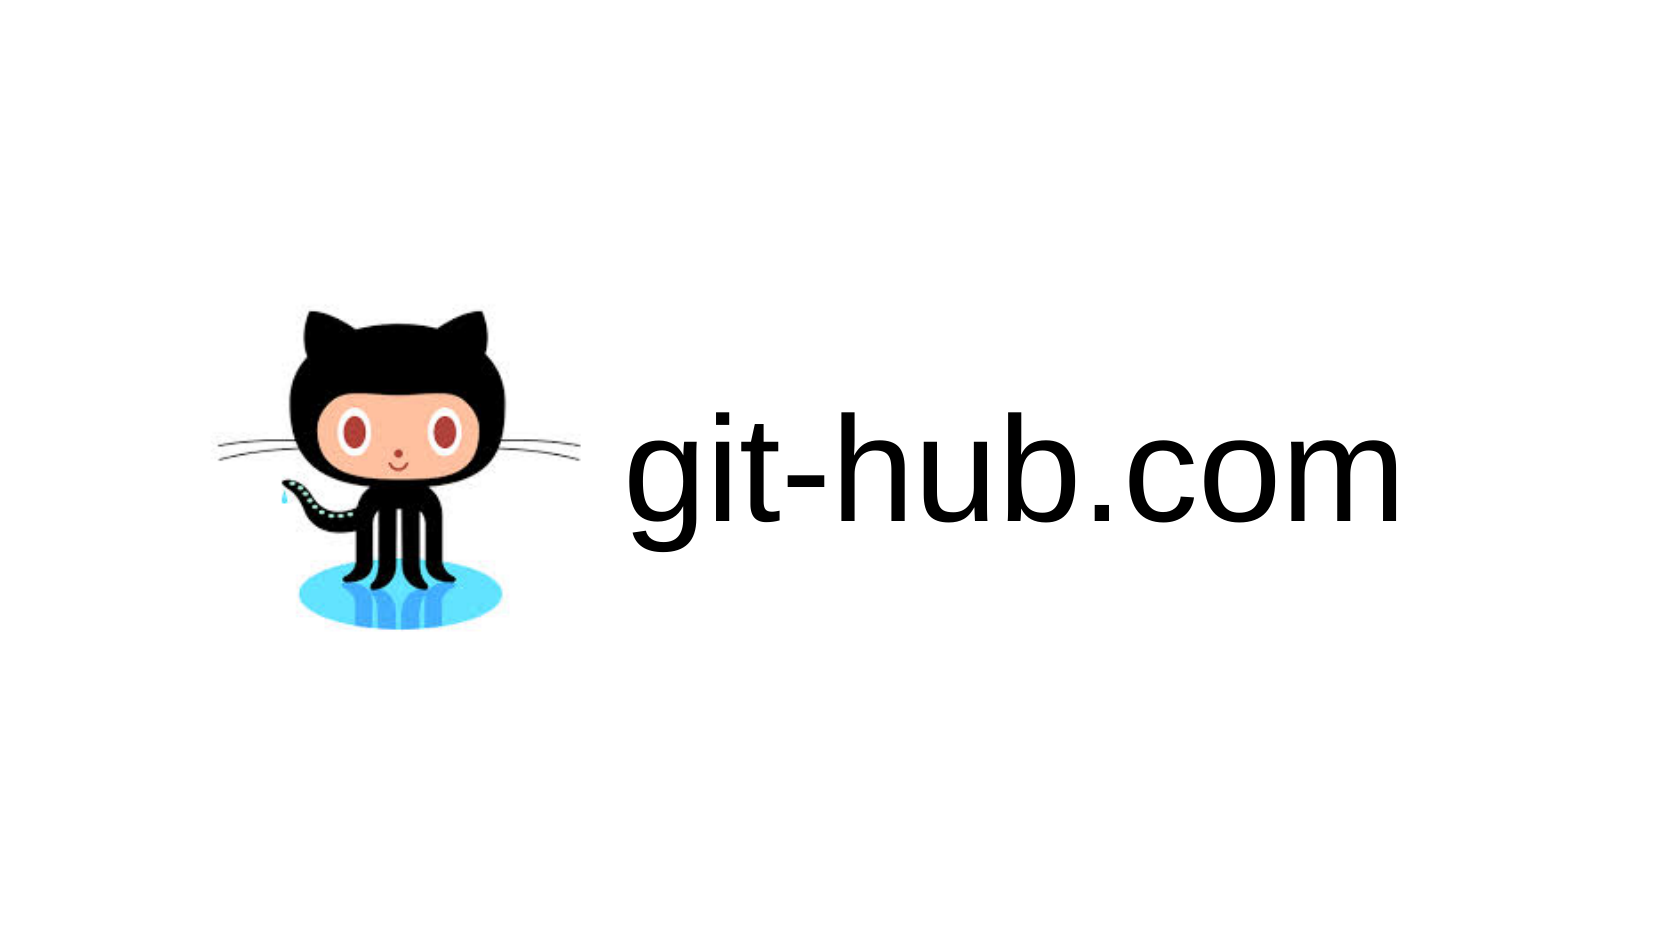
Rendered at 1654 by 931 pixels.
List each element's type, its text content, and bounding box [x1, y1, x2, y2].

picture [197, 262, 597, 662]
text_box git-hub.com [608, 377, 1447, 561]
